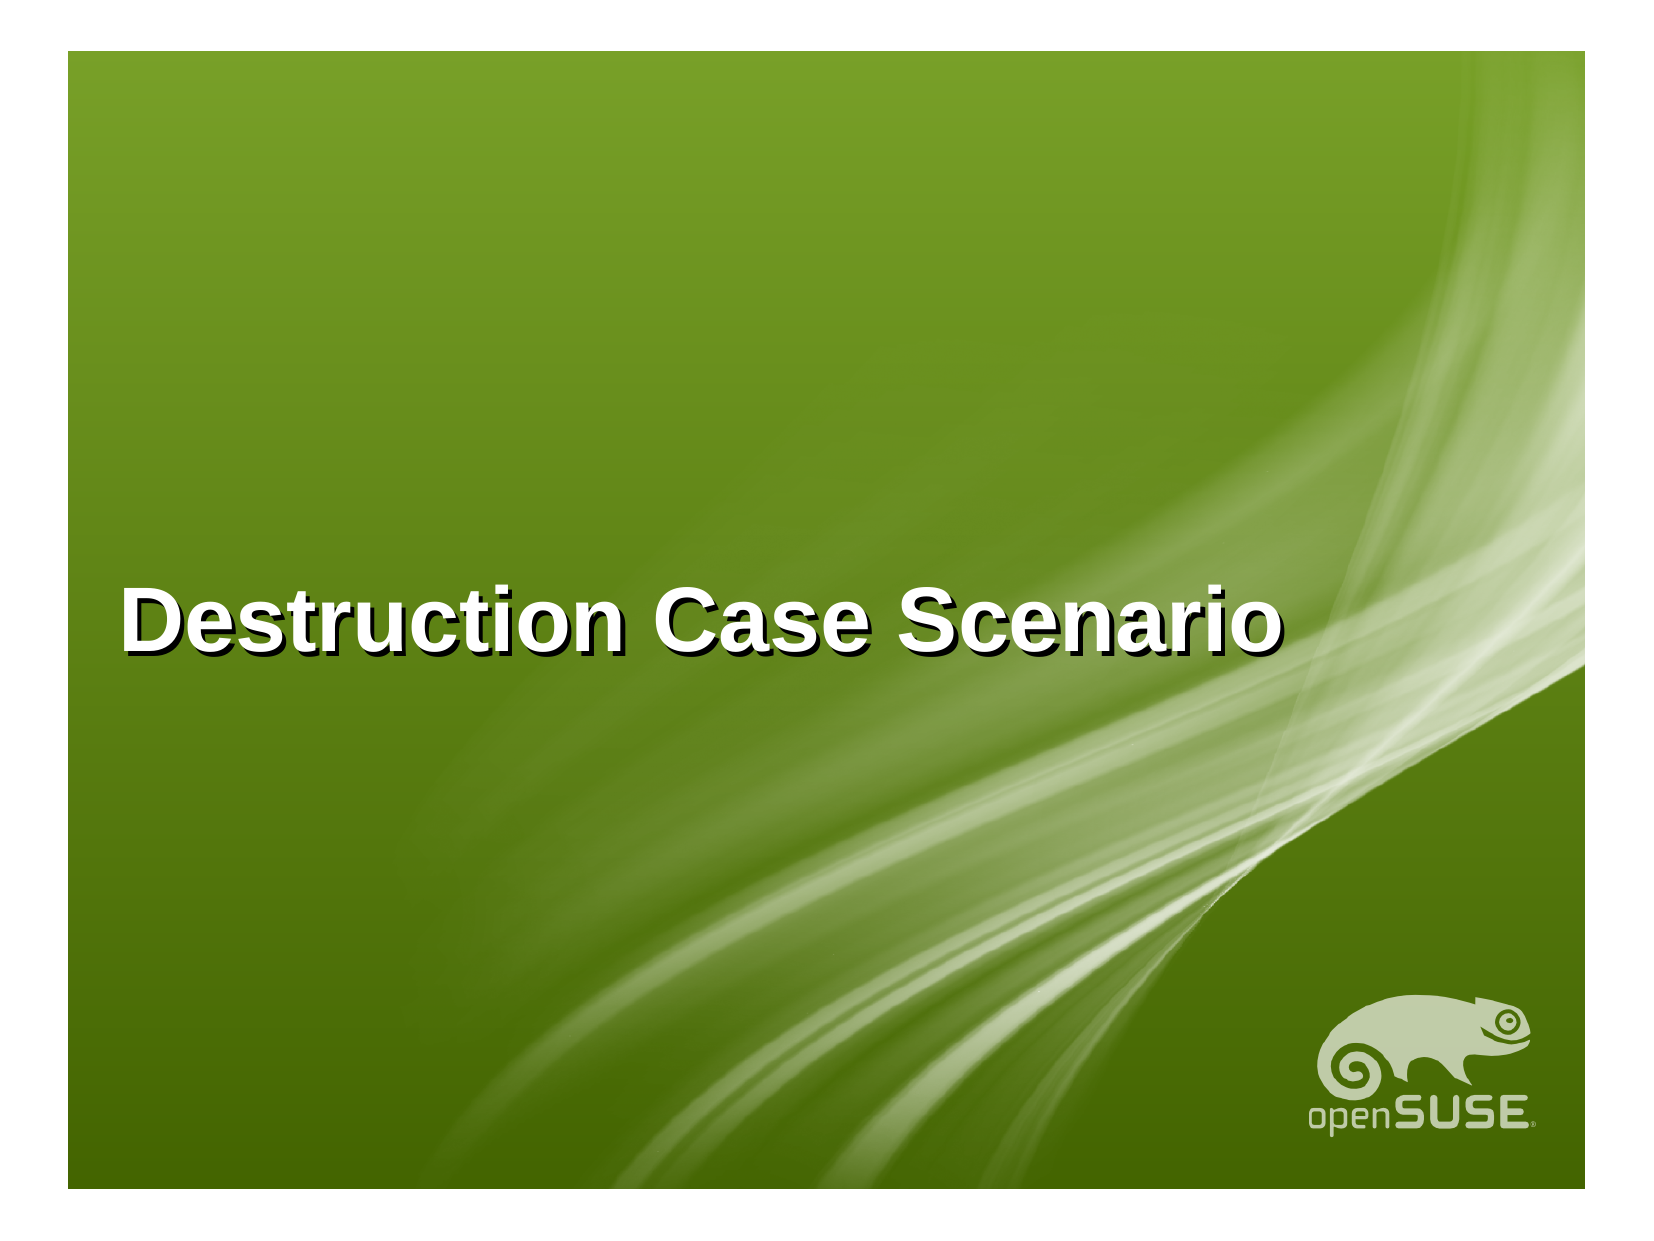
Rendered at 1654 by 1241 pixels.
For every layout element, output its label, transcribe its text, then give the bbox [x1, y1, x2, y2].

picture [68, 51, 1585, 1189]
title Destruction Case Scenario [118, 457, 1607, 783]
